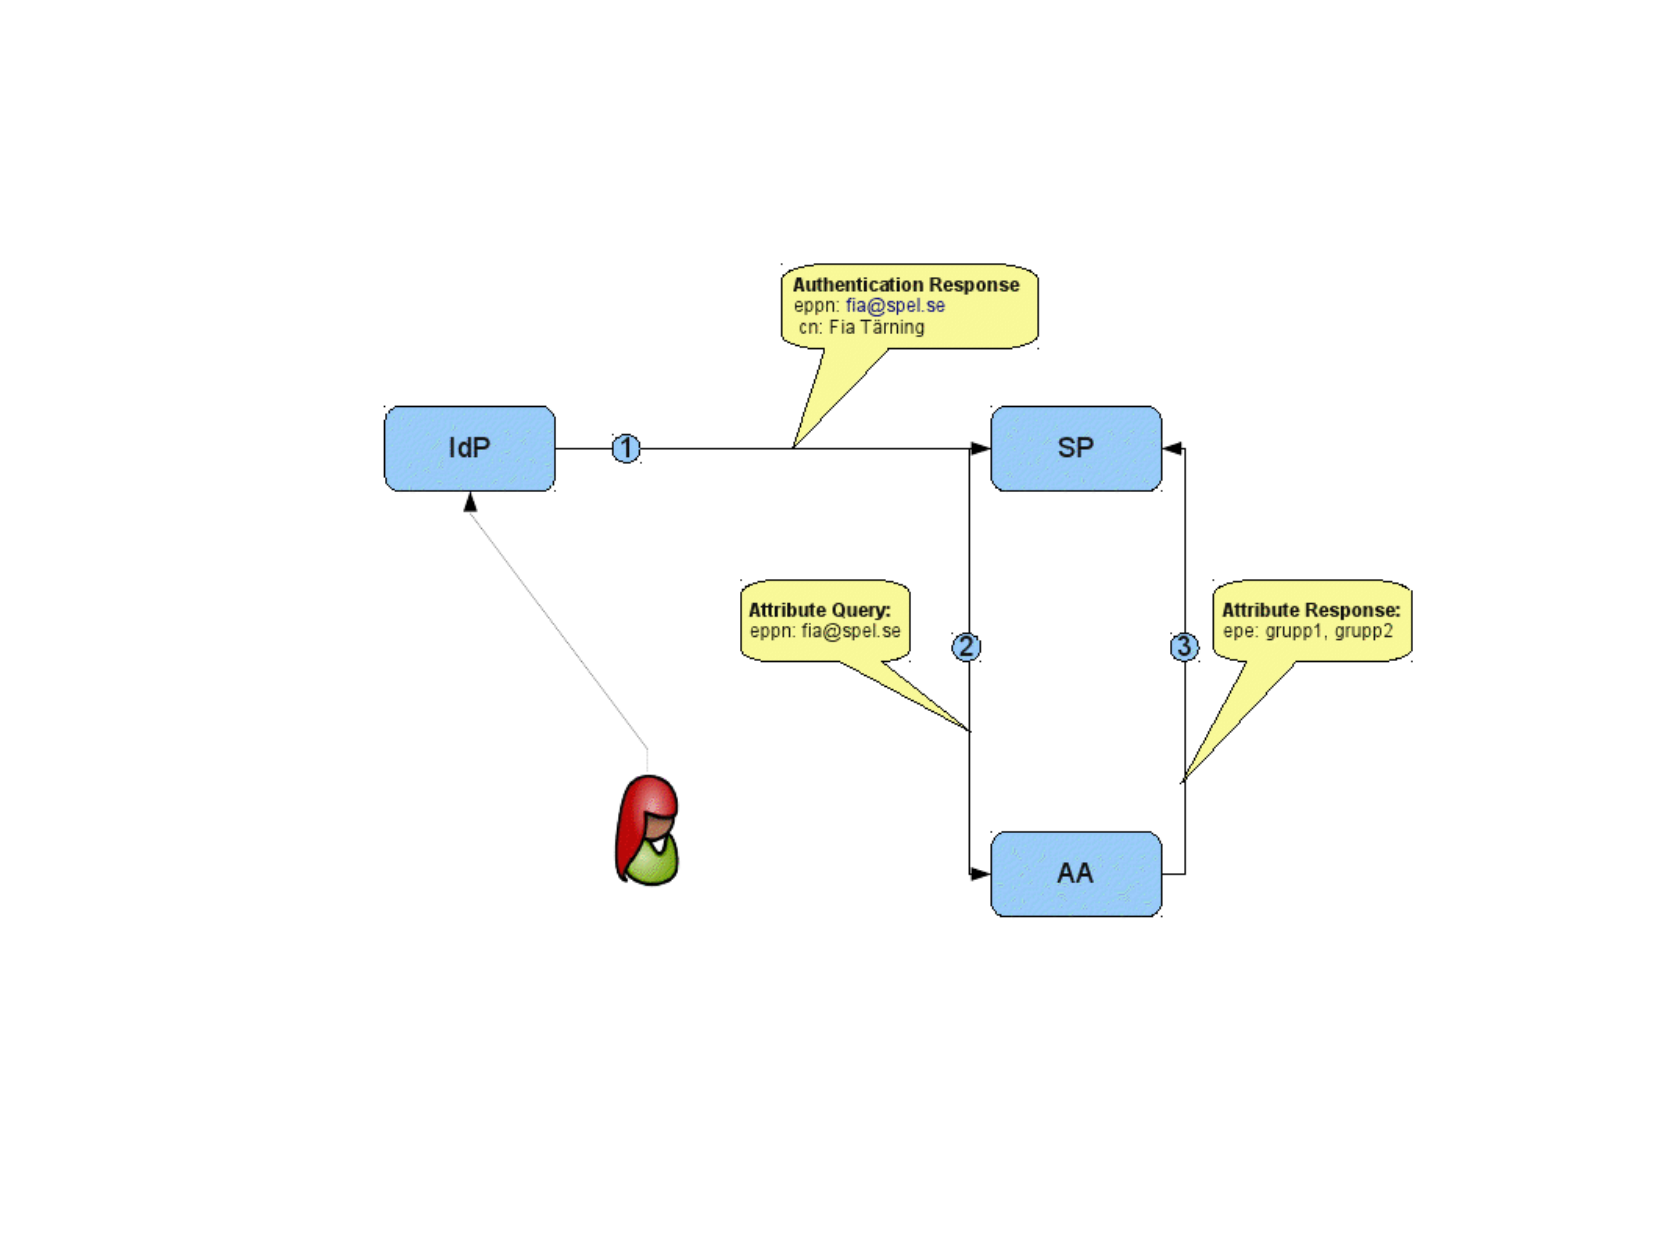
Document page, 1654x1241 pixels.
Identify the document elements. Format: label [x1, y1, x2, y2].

picture [187, 151, 1438, 1088]
